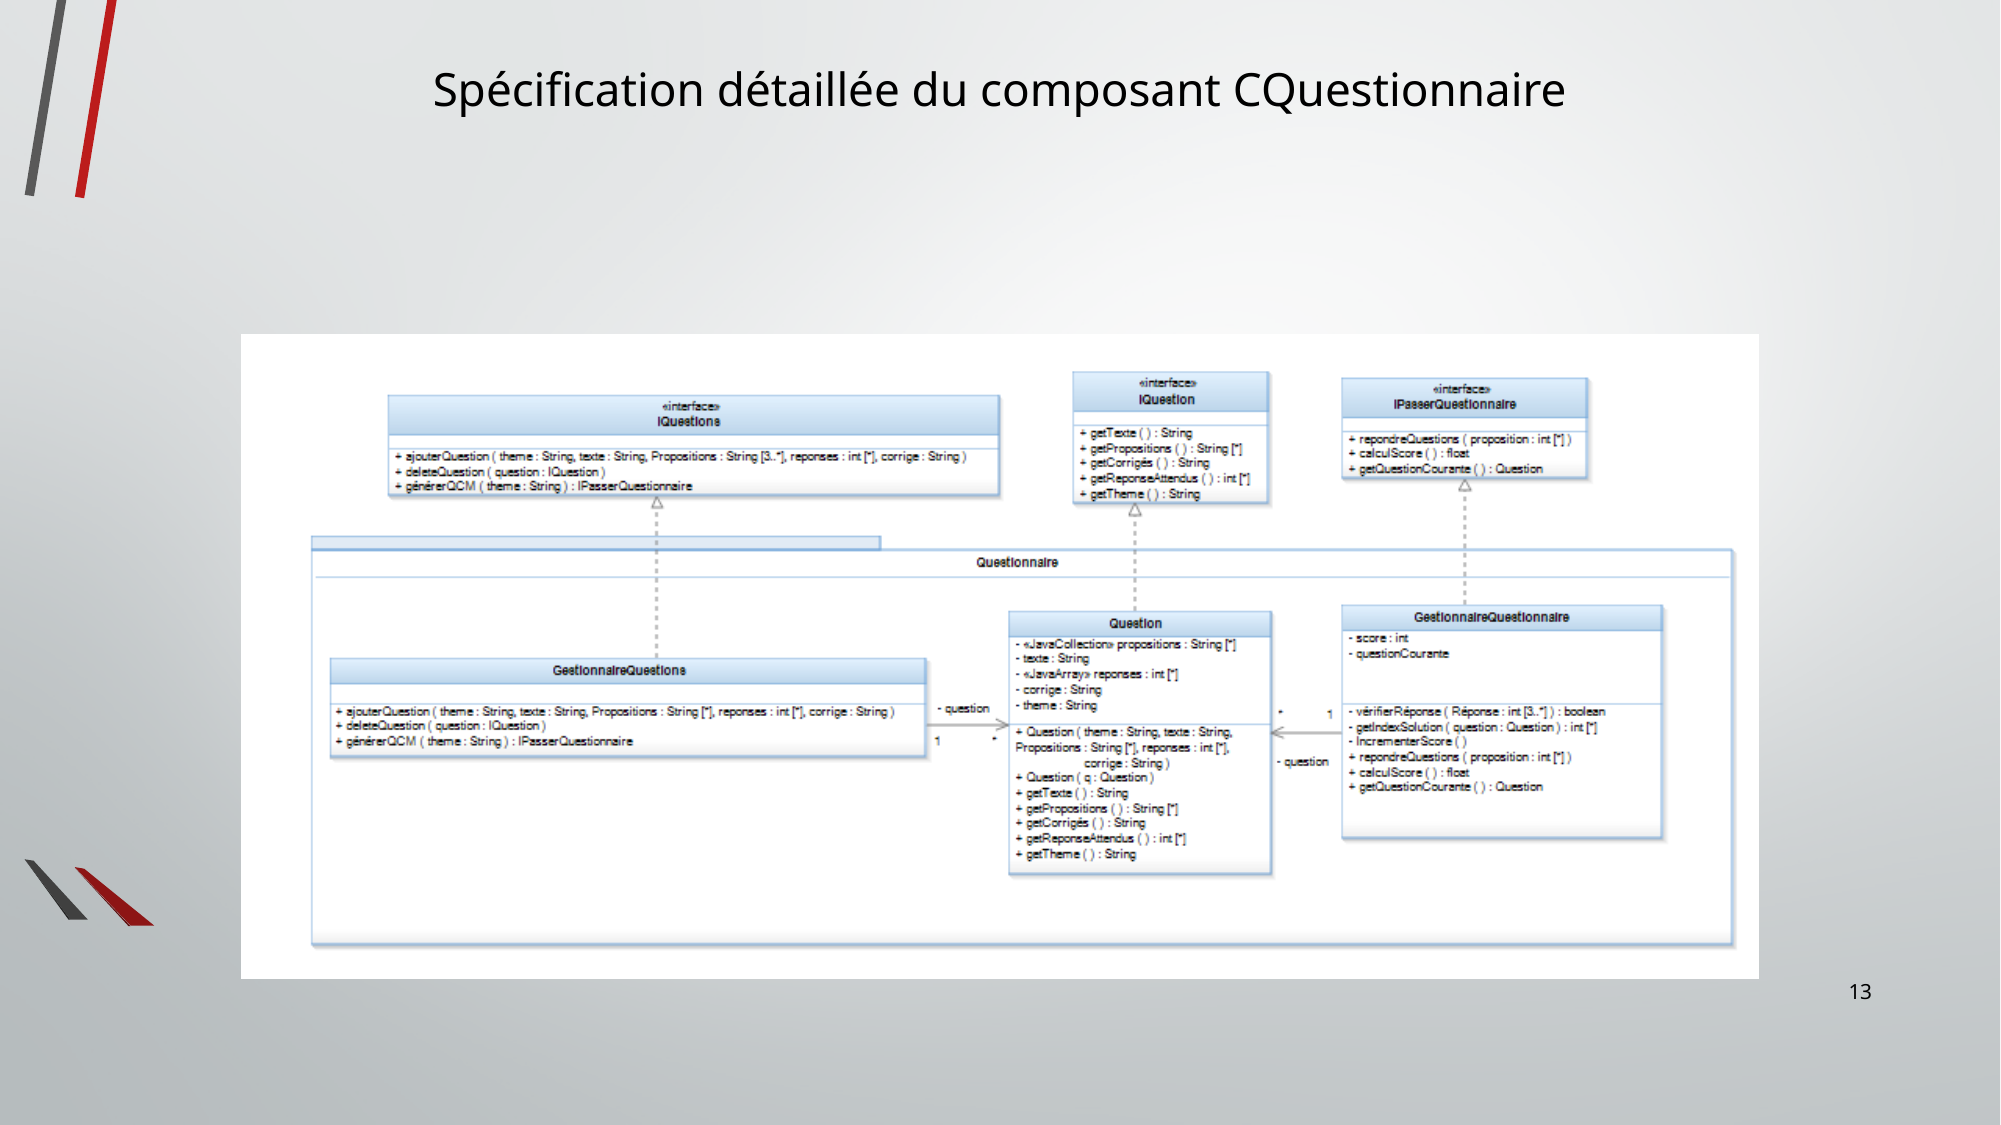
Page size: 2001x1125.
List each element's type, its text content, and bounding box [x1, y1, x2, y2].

picture [0, 0, 2001, 1125]
title Spécification détaillée du composant CQuestionnaire [137, 59, 1863, 278]
